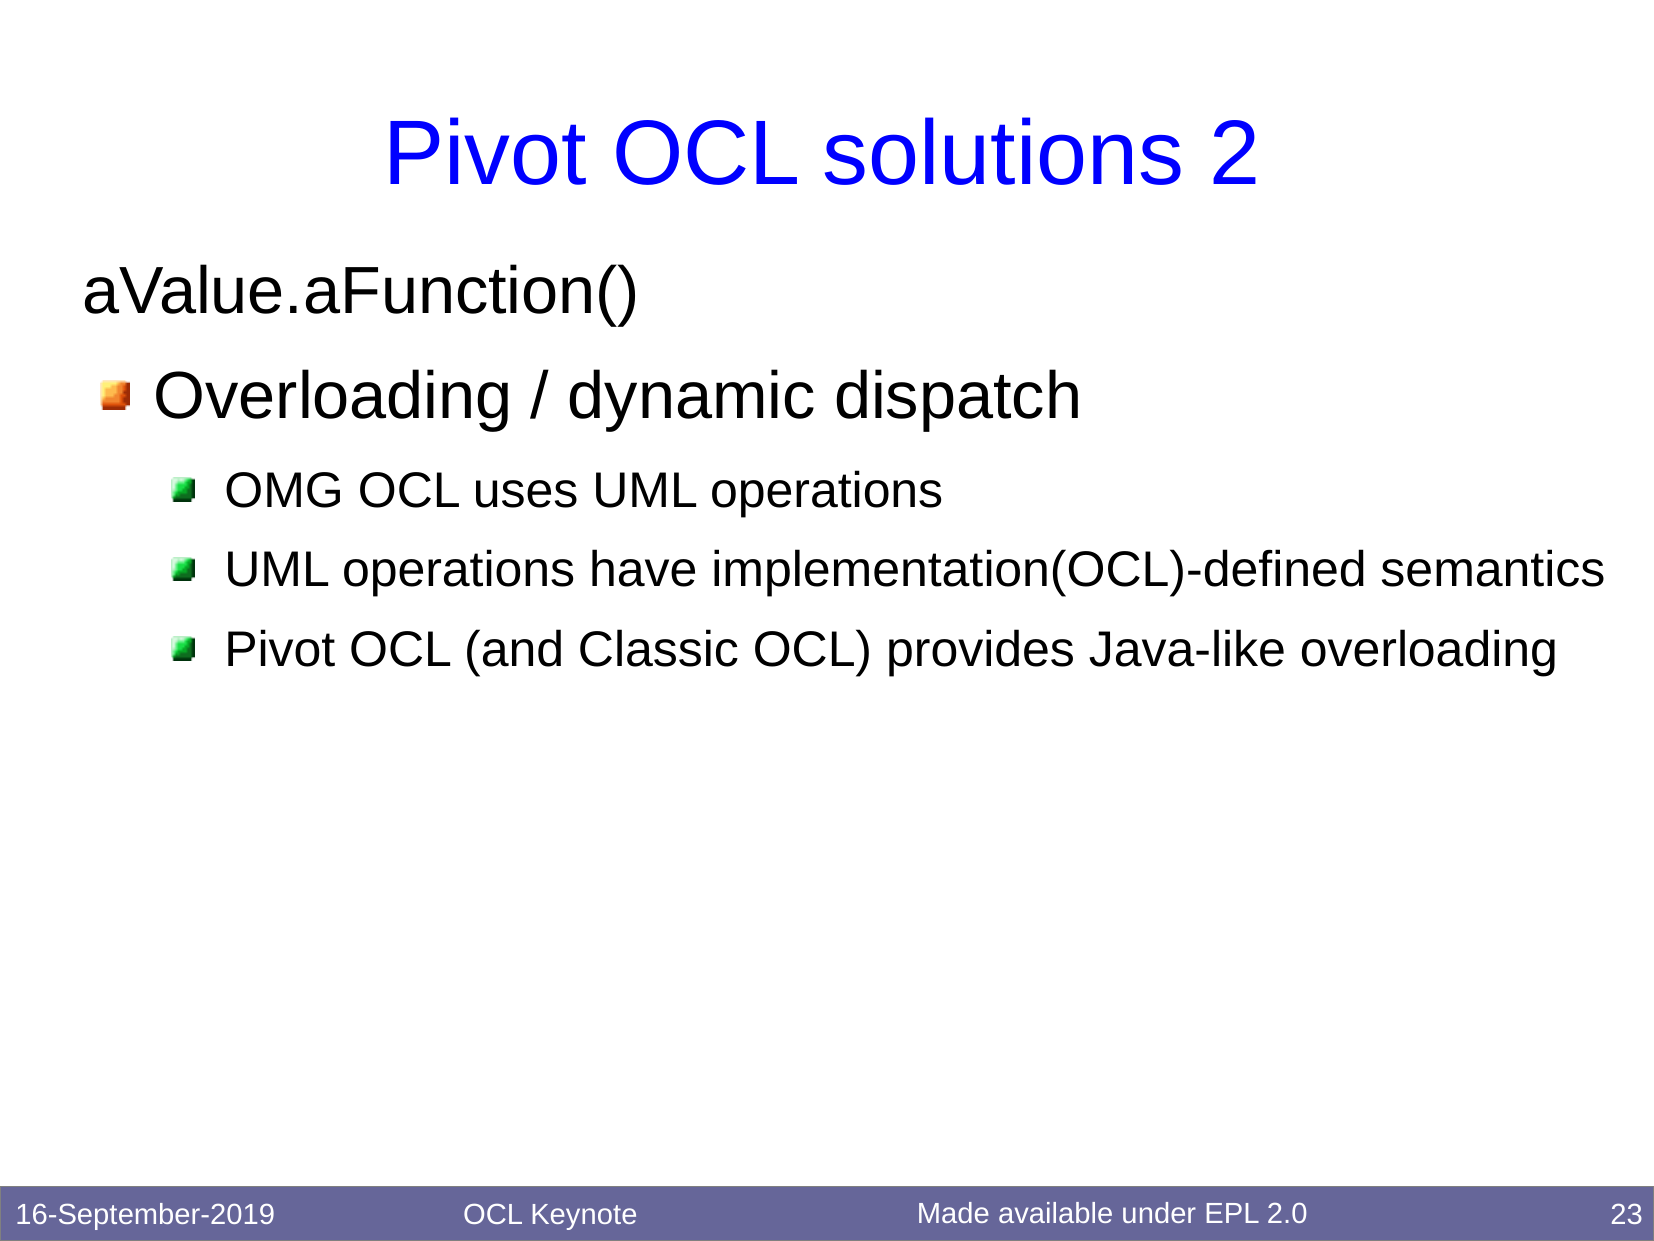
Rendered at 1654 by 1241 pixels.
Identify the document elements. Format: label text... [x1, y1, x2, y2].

list aValue.aFunction() Overloading / dynamic dispatch OMG OCL uses UML operations UML operations have implementation(OCL)-defined semantics Pivot OCL (and Classic OCL) provides Java-like overloading [82, 253, 1654, 1241]
title Pivot OCL solutions 2 [78, 49, 1567, 257]
